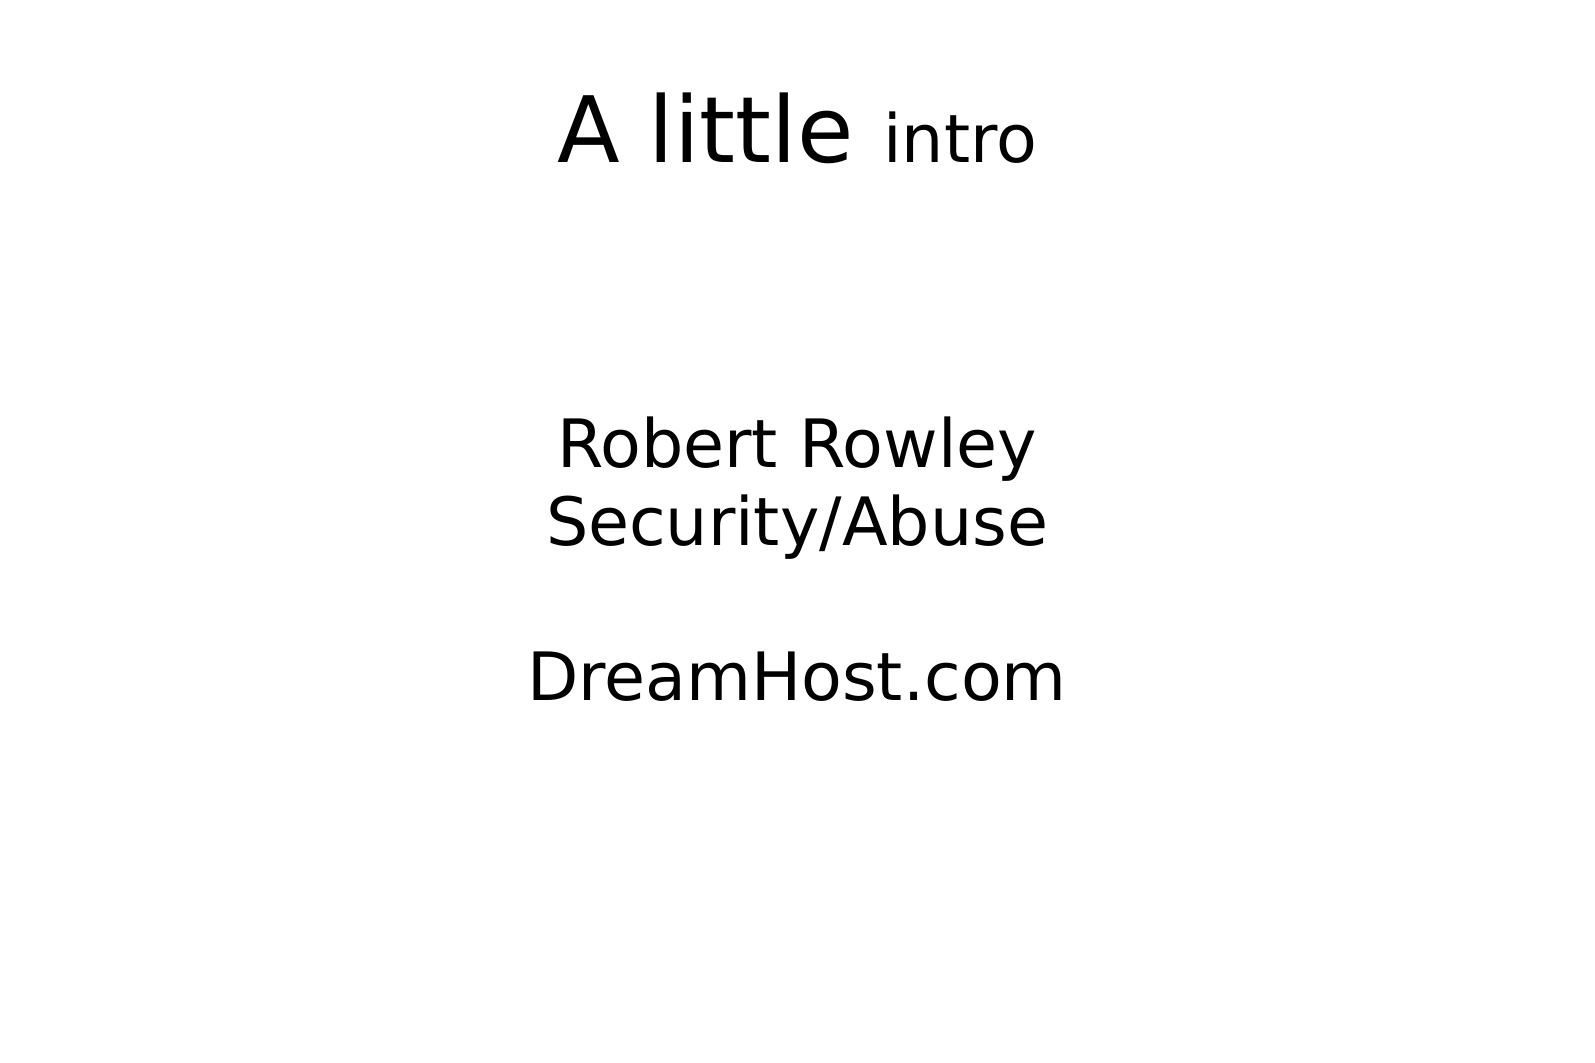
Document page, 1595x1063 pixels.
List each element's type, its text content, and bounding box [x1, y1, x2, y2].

title A little intro [79, 49, 1515, 213]
subtitle Robert Rowley Security/Abuse DreamHost.com [79, 256, 1515, 943]
